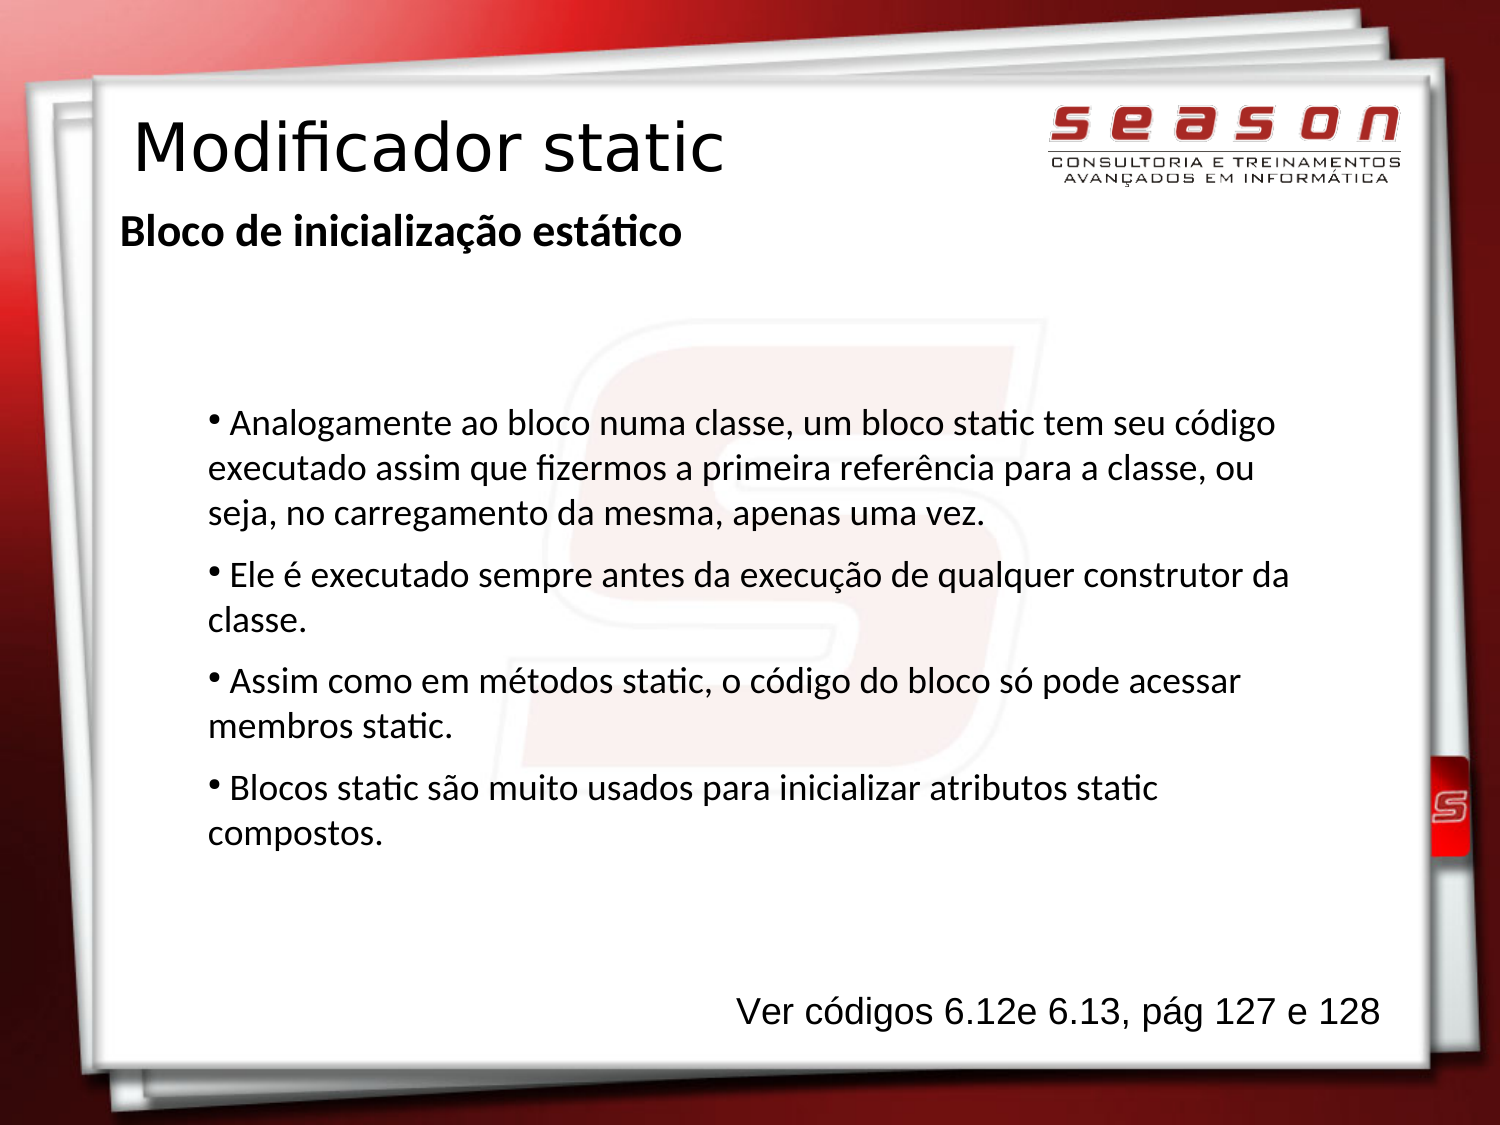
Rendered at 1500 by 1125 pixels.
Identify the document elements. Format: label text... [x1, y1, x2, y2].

text_box Analogamente ao bloco numa classe, um bloco static tem seu código executado assim que fizermos a primeira referência para a classe, ou seja, no carregamento da mesma, apenas uma vez. Ele é executado sempre antes da execução de qualquer construtor da classe. Assim como em métodos static, o código do bloco só pode acessar membros static. Blocos static são muito usados para inicializar atributos static compostos. [207, 357, 1328, 894]
text_box Ver códigos 6.12e 6.13, pág 127 e 128 [708, 979, 1396, 1040]
picture [0, 0, 1500, 1125]
title Modificador static [118, 33, 1394, 257]
text_box Bloco de inicialização estático [119, 200, 1240, 256]
